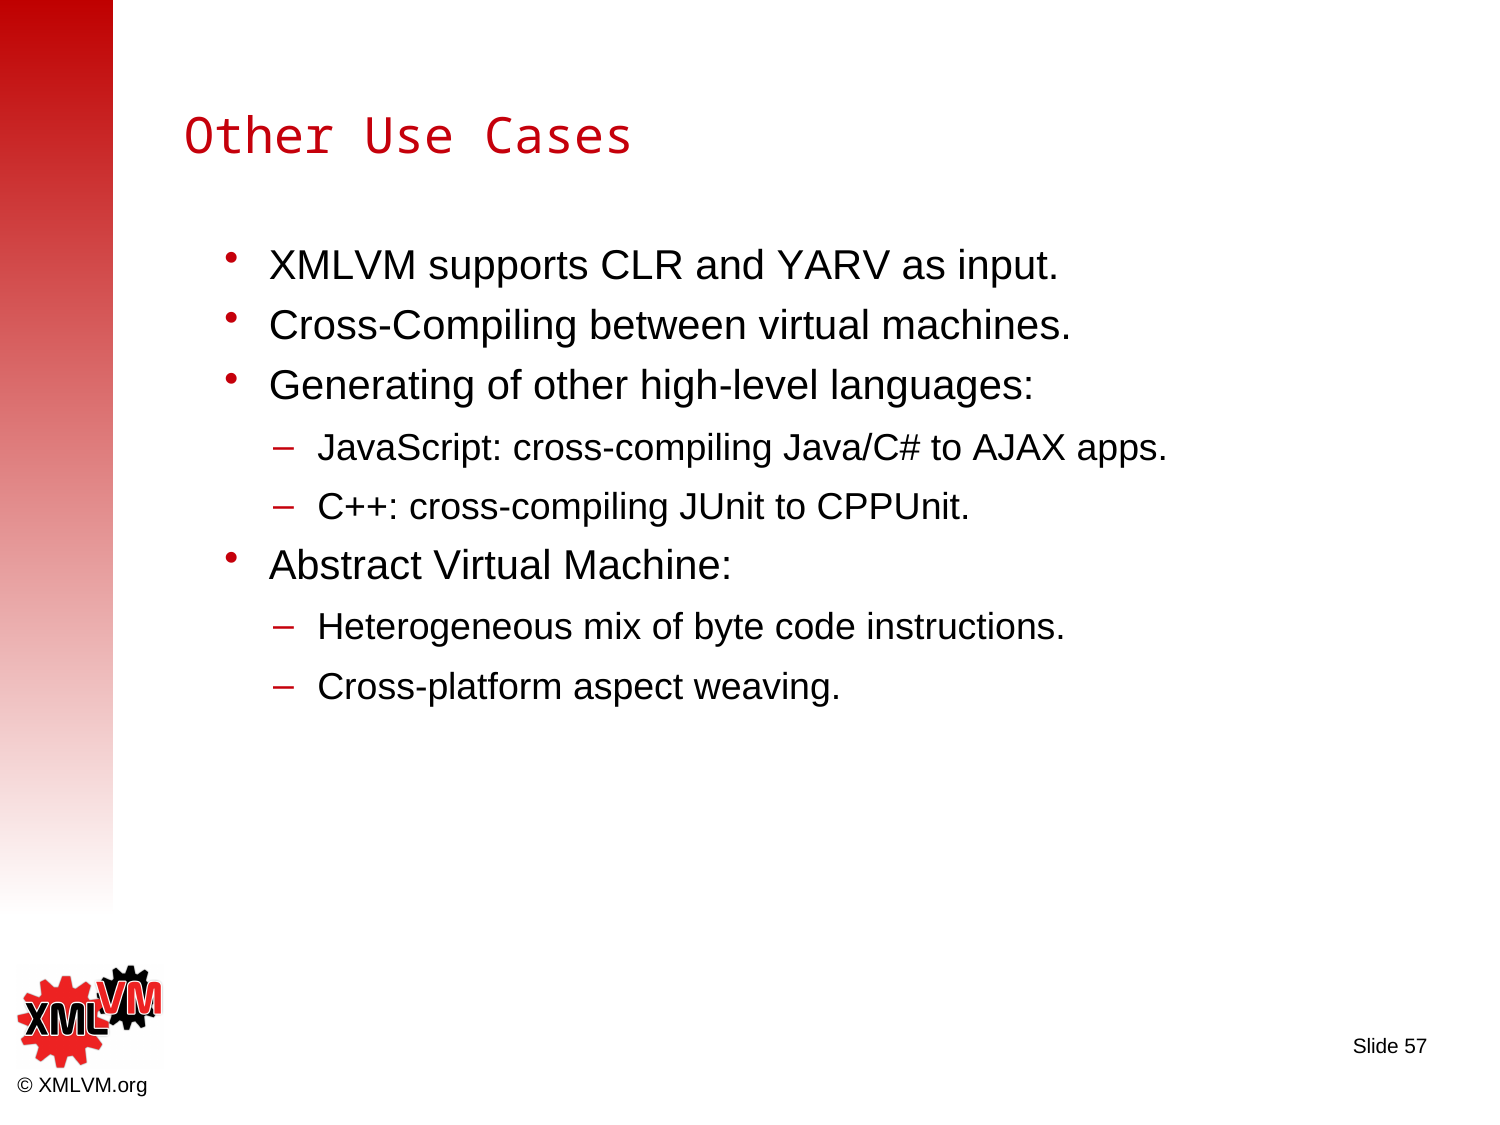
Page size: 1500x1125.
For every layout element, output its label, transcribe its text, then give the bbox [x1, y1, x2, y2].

title Other Use Cases [170, 74, 1447, 200]
list XMLVM supports CLR and YARV as input. Cross-Compiling between virtual machines. Generating of other high-level languages: JavaScript: cross-compiling Java/C# to AJAX apps. C++: cross-compiling JUnit to CPPUnit. Abstract Virtual Machine: Heterogeneous mix of byte code instructions. Cross-platform aspect weaving. [224, 237, 1447, 986]
picture [16, 964, 164, 1069]
